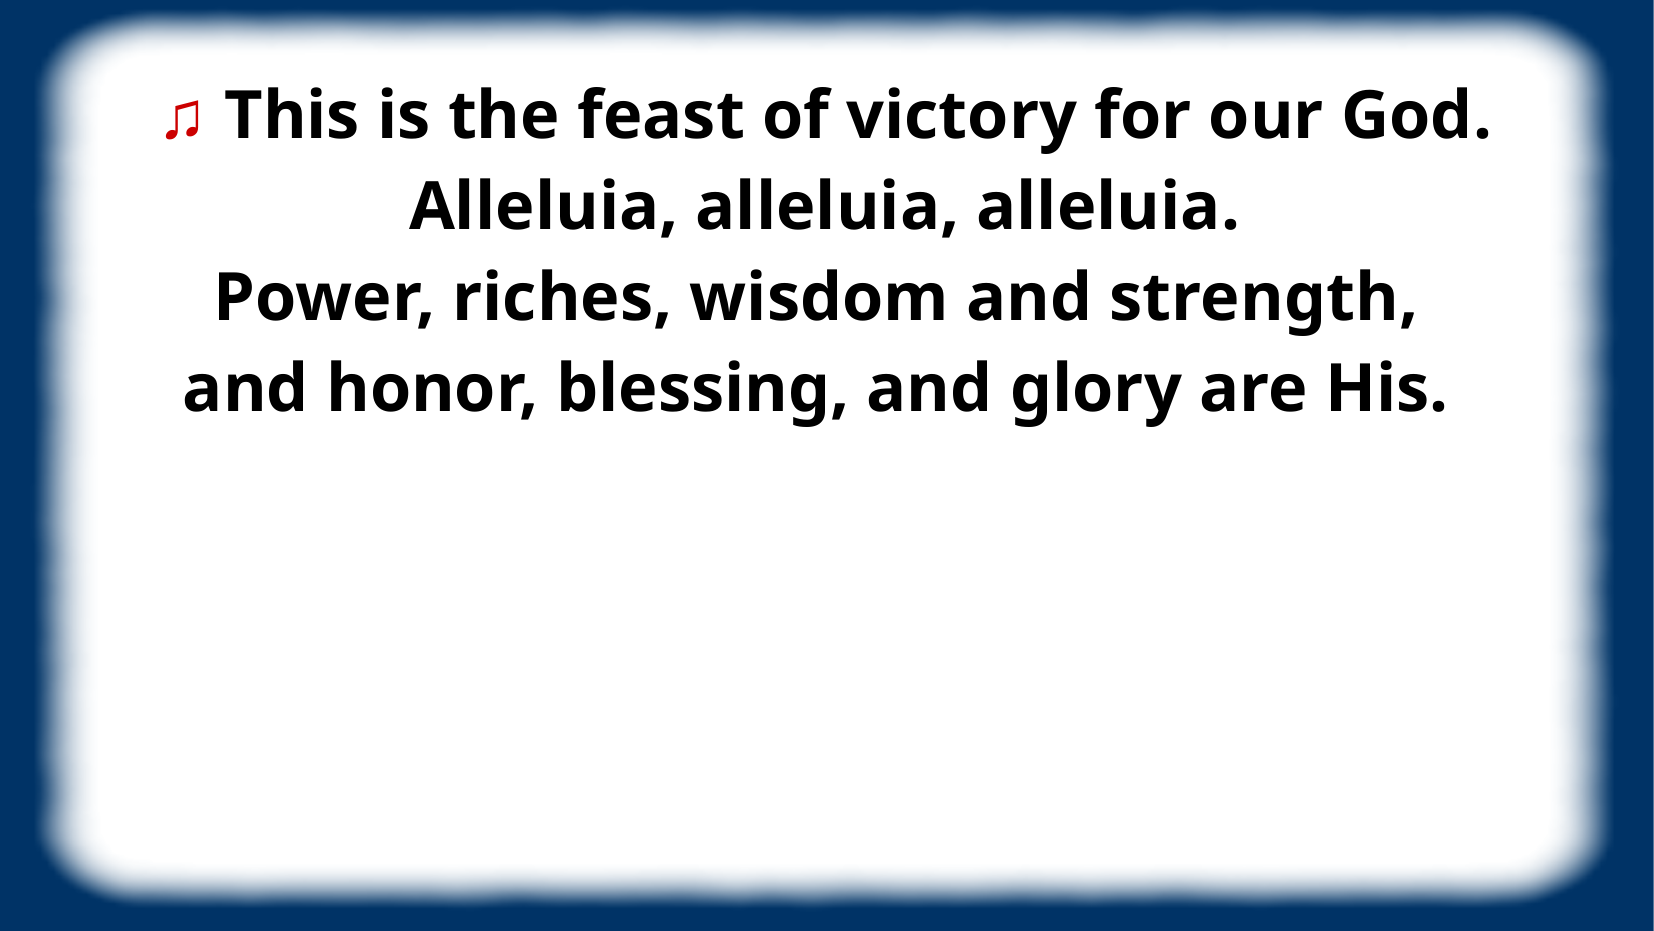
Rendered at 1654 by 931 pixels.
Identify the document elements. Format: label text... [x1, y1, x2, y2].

text_box ♫ This is the feast of victory for our God. Alleluia, alleluia, alleluia. Power, riches, wisdom and strength, and honor, blessing, and glory are His. [90, 60, 1561, 466]
picture [0, 0, 1654, 931]
